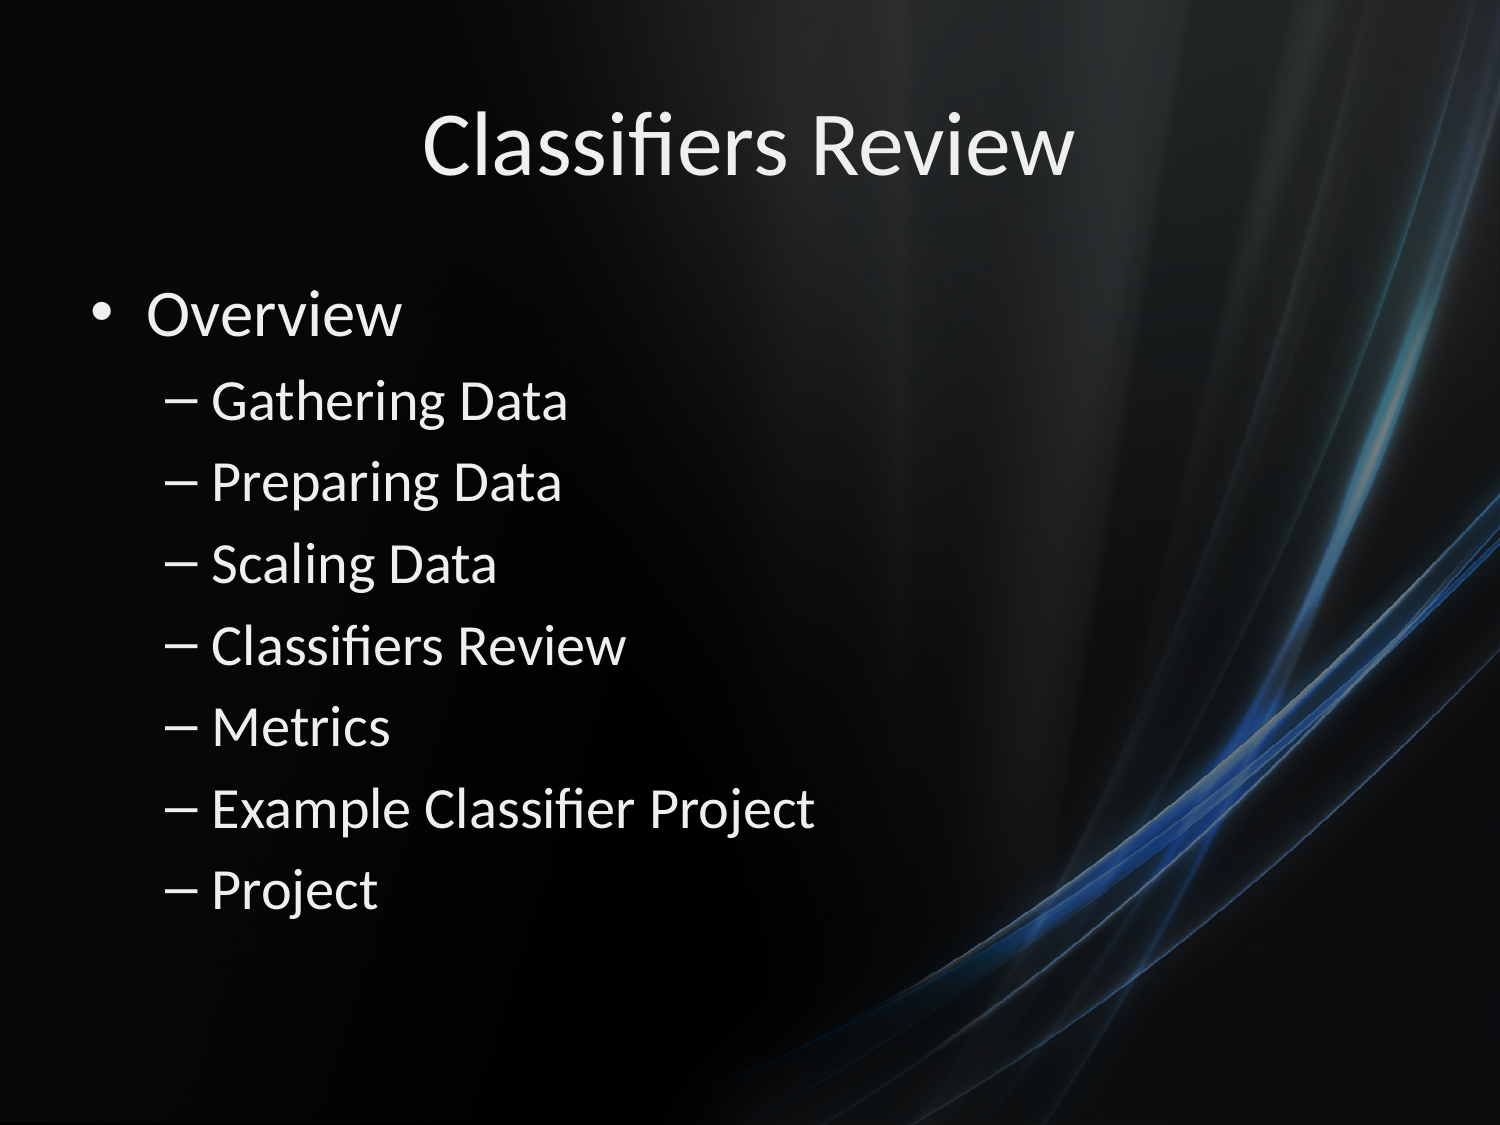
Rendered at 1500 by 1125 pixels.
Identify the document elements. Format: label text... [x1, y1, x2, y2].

title Classifiers Review [75, 45, 1425, 233]
list Overview Gathering Data Preparing Data Scaling Data Classifiers Review Metrics Example Classifier Project Project [75, 262, 1425, 1005]
picture [0, 0, 1500, 1125]
